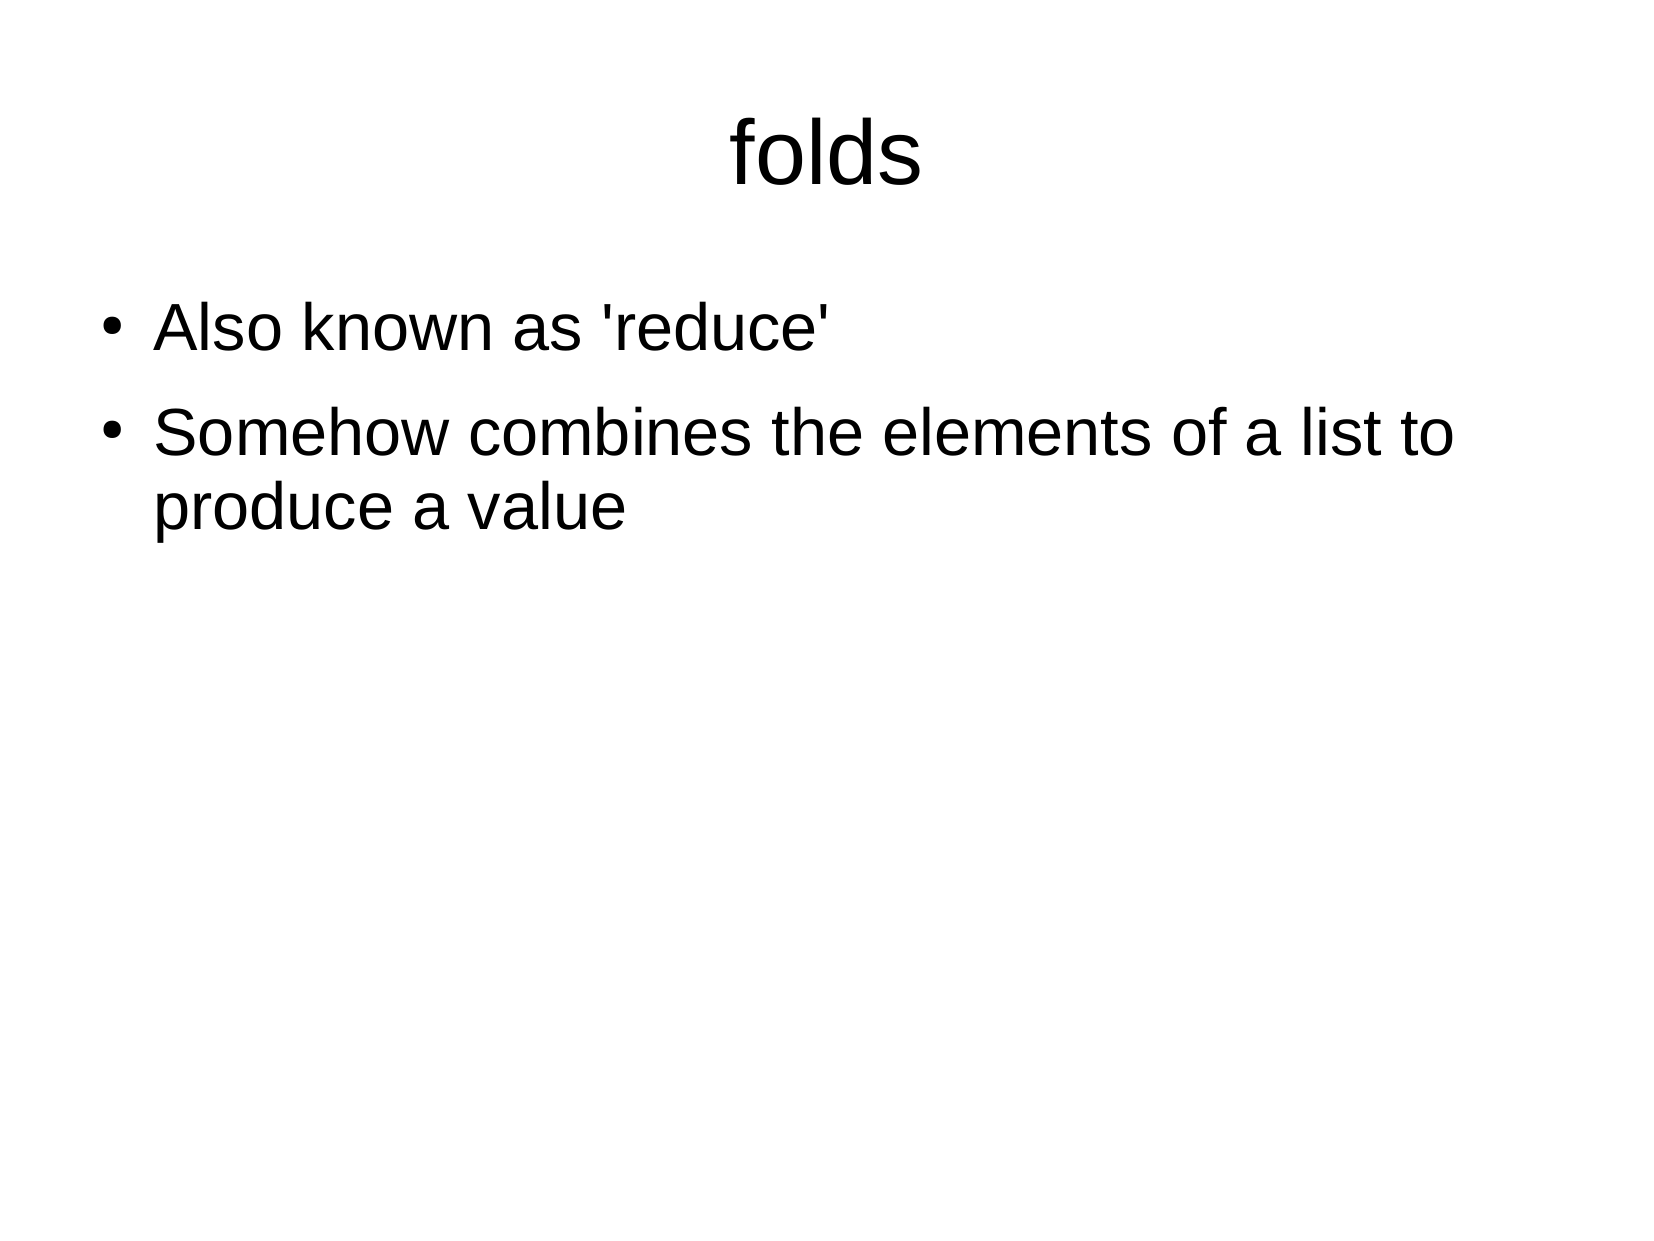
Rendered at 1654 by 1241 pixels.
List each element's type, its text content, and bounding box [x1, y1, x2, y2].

list Also known as 'reduce' Somehow combines the elements of a list to produce a value [82, 290, 1571, 1094]
title folds [82, 56, 1571, 250]
